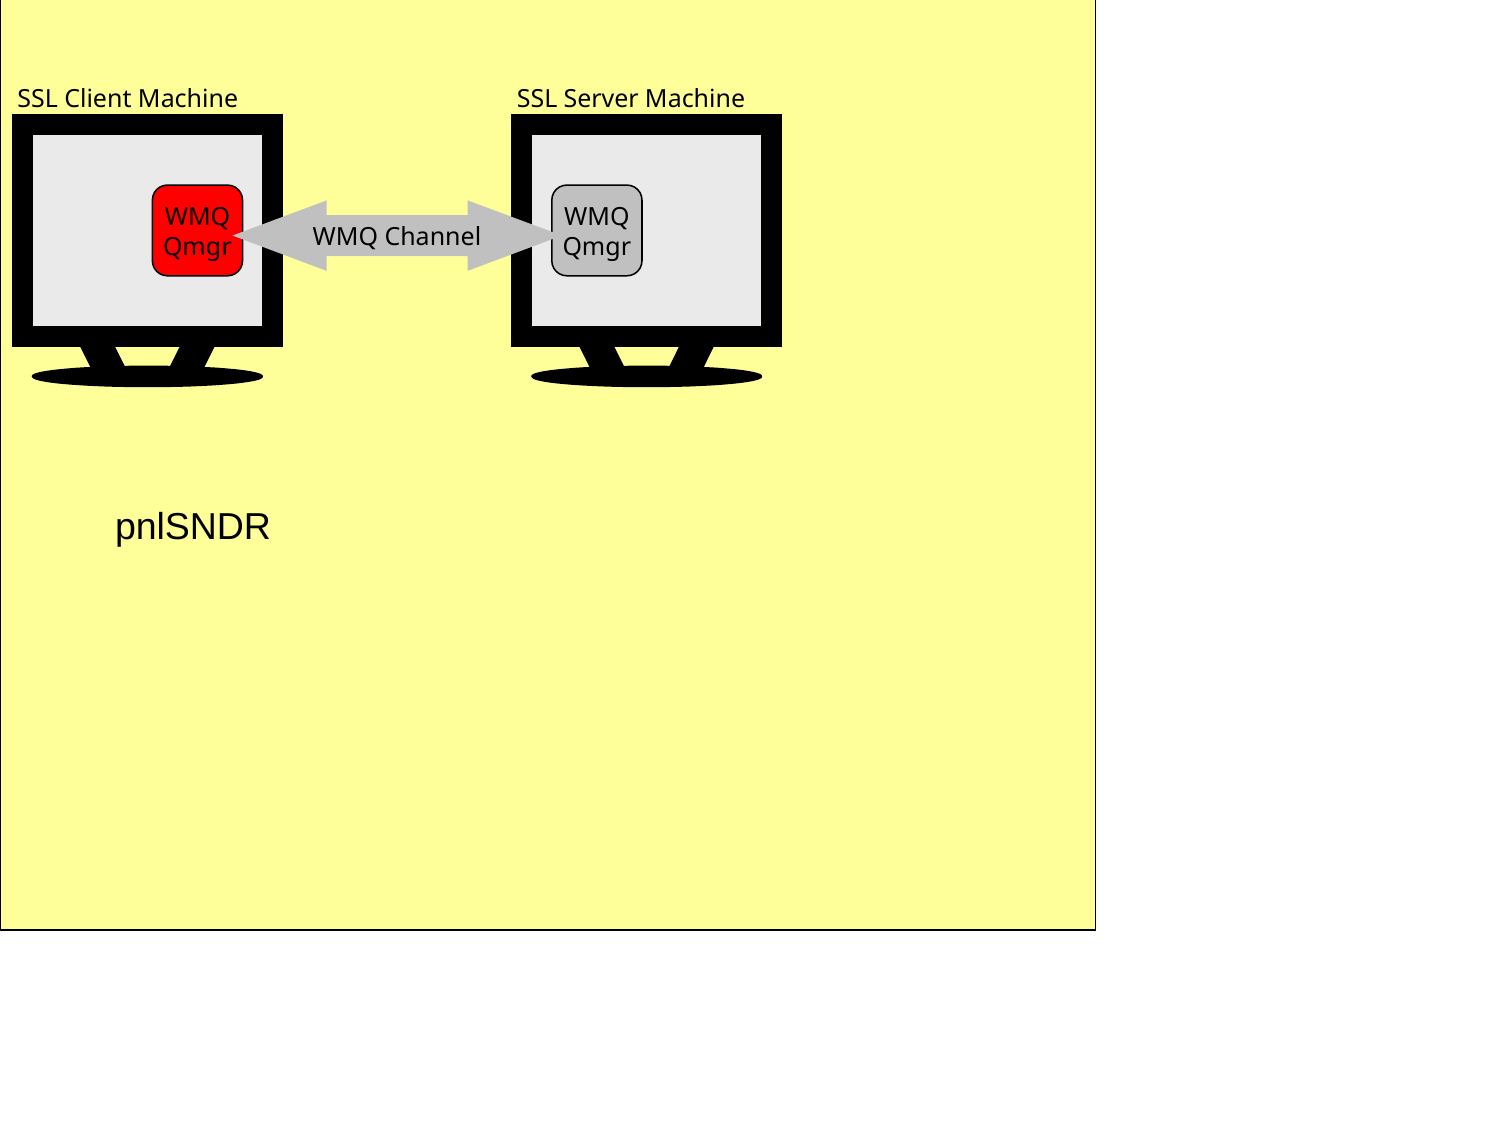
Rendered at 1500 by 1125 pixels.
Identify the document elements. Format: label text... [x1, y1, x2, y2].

text_box pnlSNDR [100, 494, 287, 555]
text_box WMQ Channel [262, 215, 533, 256]
text_box WMQ Qmgr [152, 185, 243, 276]
text_box SSL Server Machine [501, 74, 832, 120]
text_box [0, 0, 1095, 930]
text_box WMQ Qmgr [551, 185, 642, 276]
text_box SSL Client Machine [2, 74, 333, 120]
